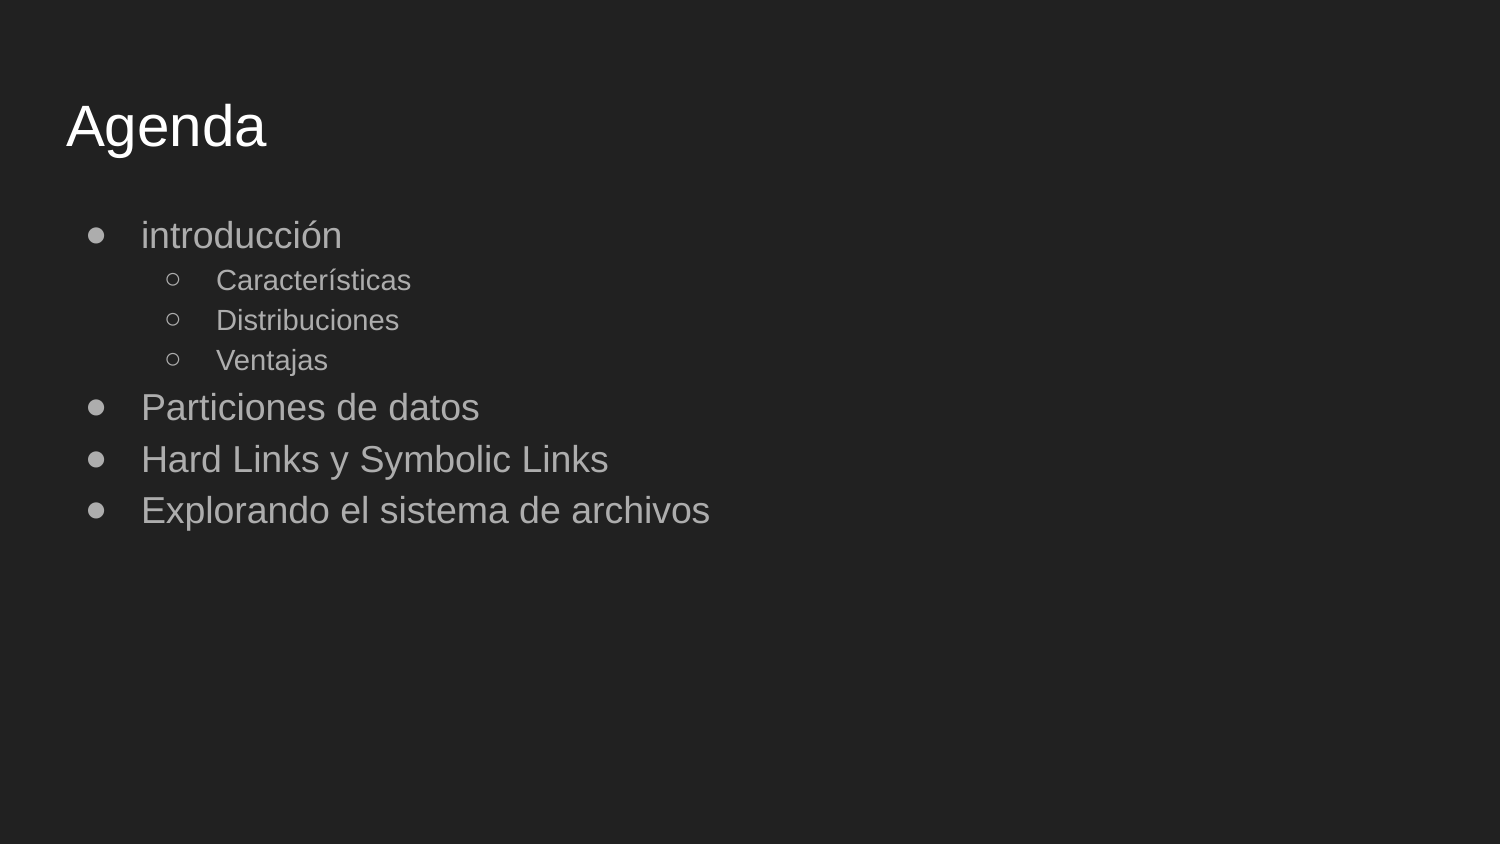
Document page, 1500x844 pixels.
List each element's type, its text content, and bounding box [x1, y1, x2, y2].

title Agenda [51, 72, 1449, 167]
list introducción Características Distribuciones Ventajas Particiones de datos Hard Links y Symbolic Links Explorando el sistema de archivos [51, 189, 1449, 750]
